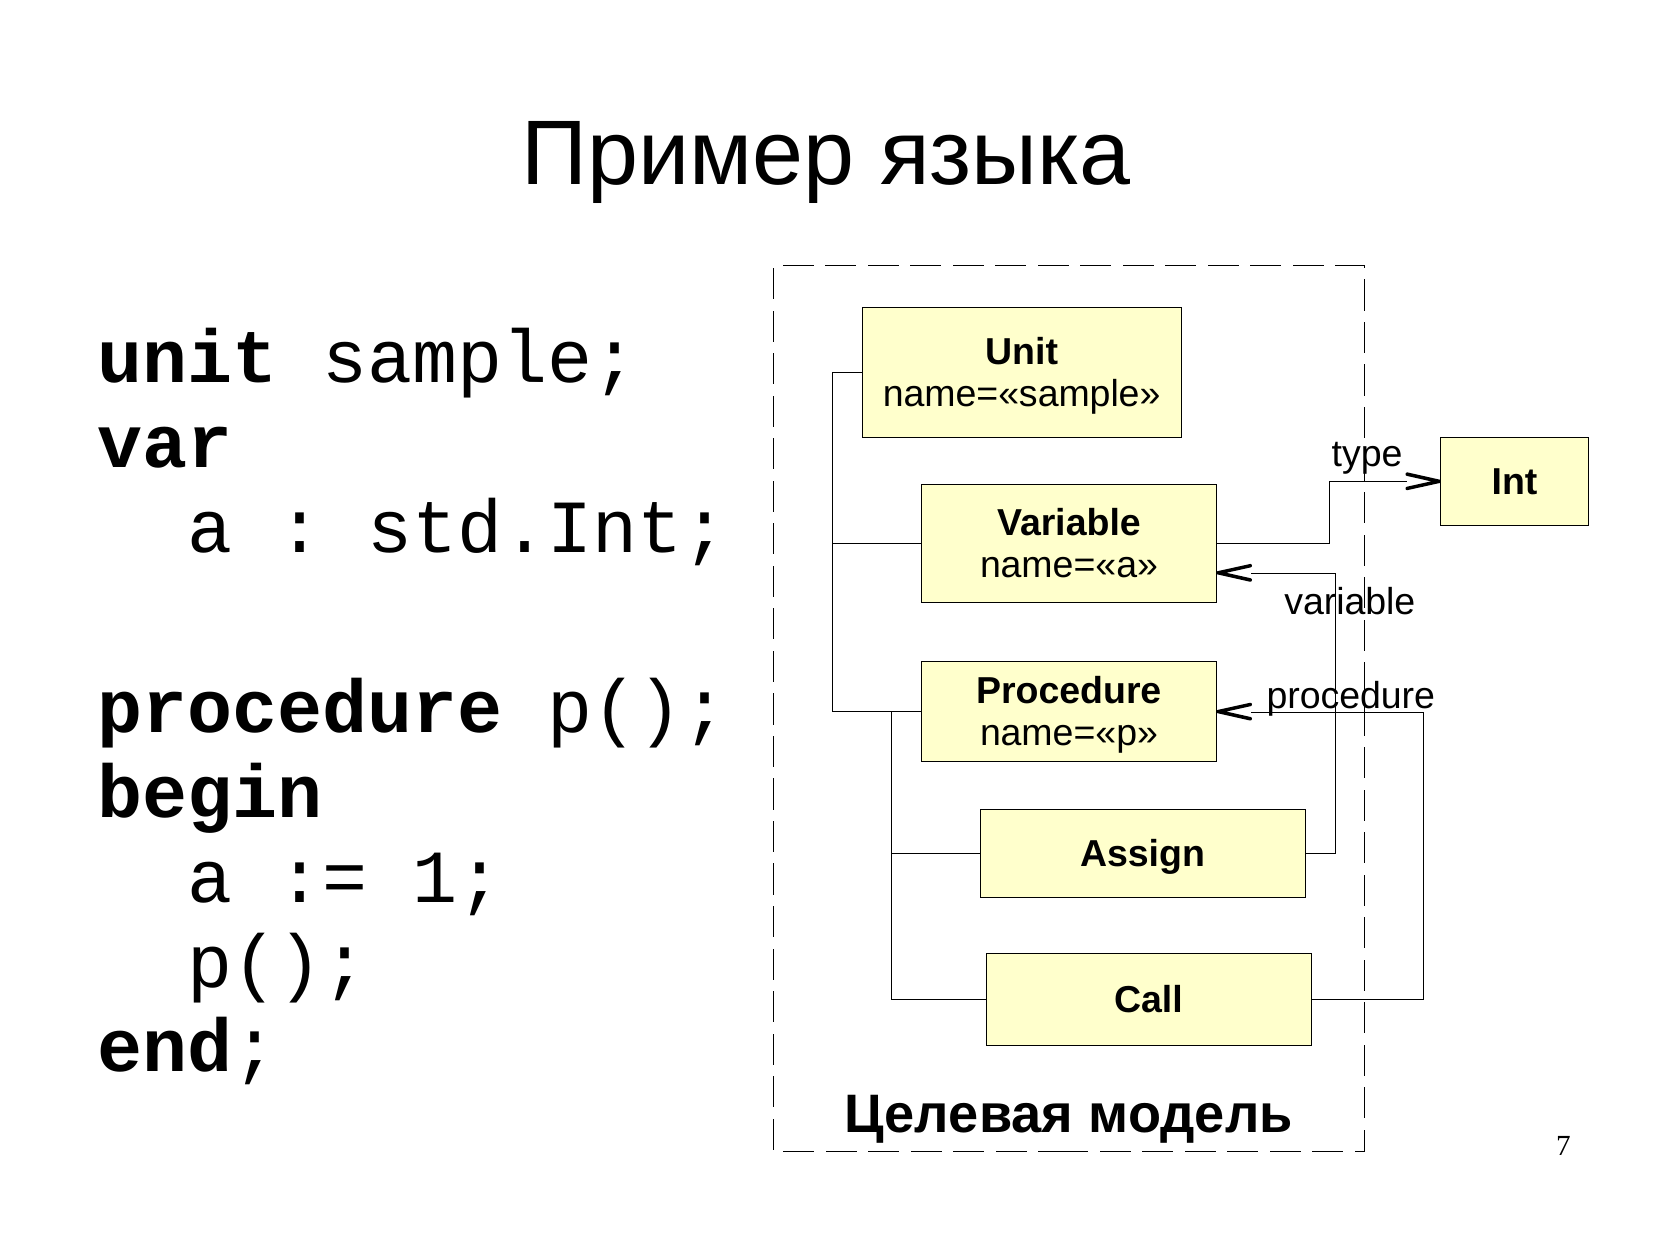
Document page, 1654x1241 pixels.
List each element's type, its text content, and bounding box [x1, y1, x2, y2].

title Пример языка [82, 49, 1571, 257]
text_box unit sample; var a : std.Int; procedure p(); begin a := 1; p(); end; [82, 312, 792, 1102]
text_box Целевая модель [773, 265, 1365, 1152]
text_box type [1365, 425, 1436, 483]
text_box procedure [1365, 667, 1459, 725]
text_box variable [1365, 572, 1477, 630]
text_box Int [1440, 437, 1589, 526]
